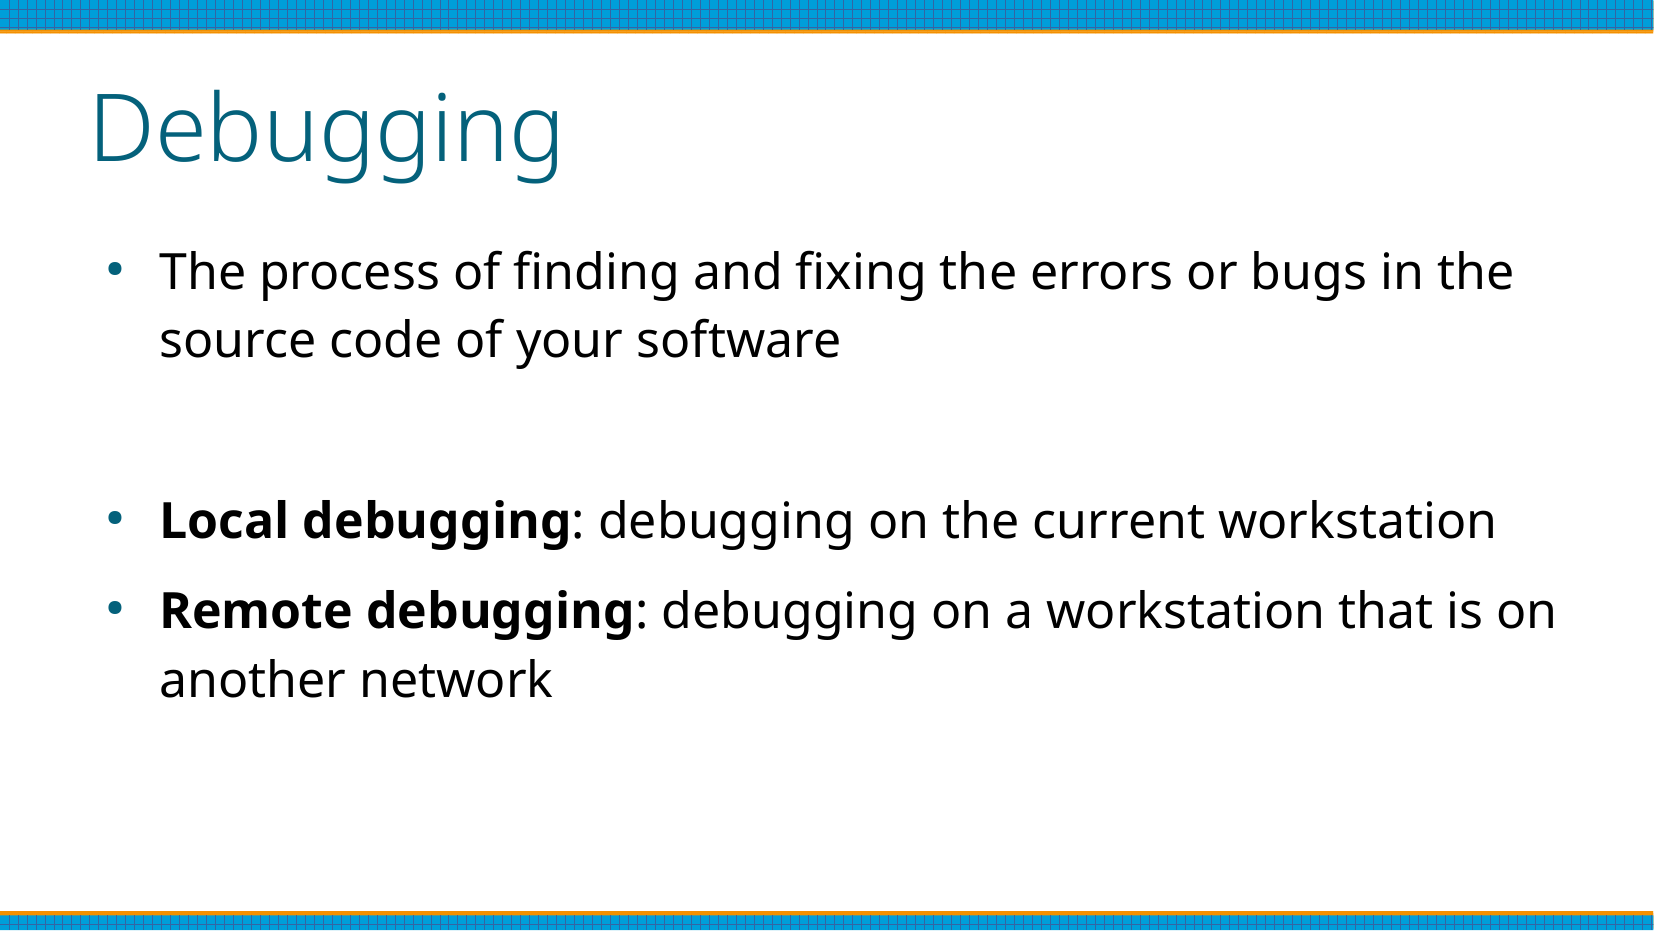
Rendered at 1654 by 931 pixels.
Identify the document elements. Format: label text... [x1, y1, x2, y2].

list The process of finding and fixing the errors or bugs in the source code of your software Local debugging: debugging on the current workstation Remote debugging: debugging on a workstation that is on another network [88, 236, 1565, 901]
title Debugging [88, 44, 1565, 207]
